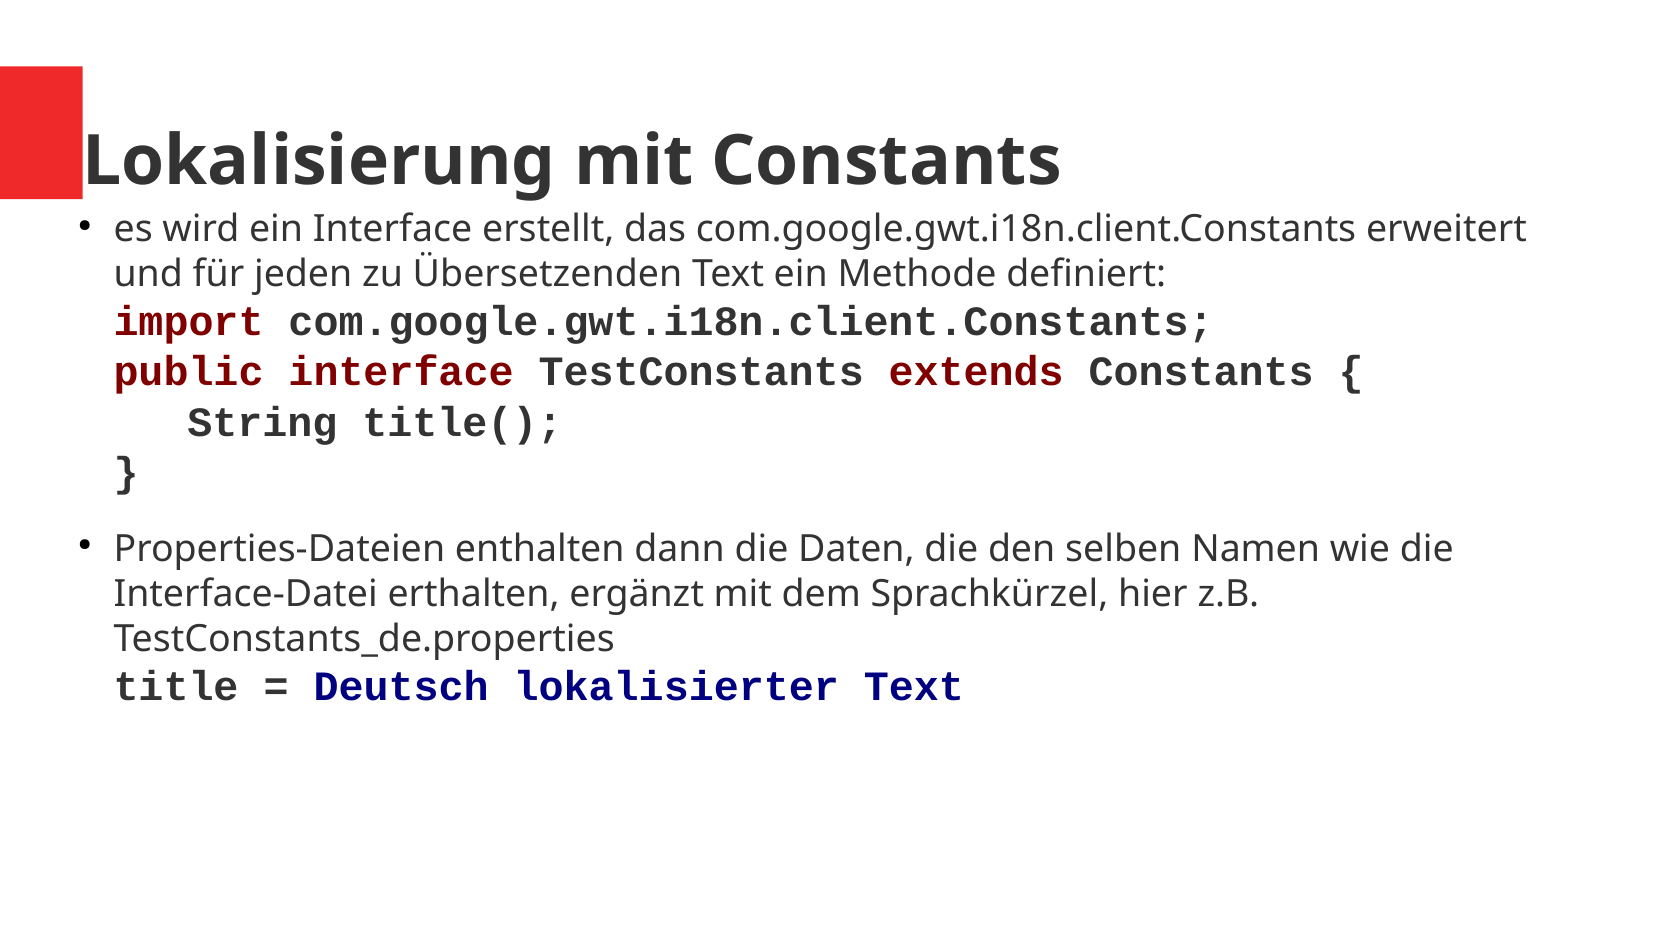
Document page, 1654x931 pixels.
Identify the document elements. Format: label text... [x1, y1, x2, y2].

text_box es wird ein Interface erstellt, das com.google.gwt.i18n.client.Constants erweitert und für jeden zu Übersetzenden Text ein Methode definiert: import com.google.gwt.i18n.client.Constants; public interface TestConstants extends Constants { String title(); } Properties-Dateien enthalten dann die Daten, die den selben Namen wie die Interface-Datei erthalten, ergänzt mit dem Sprachkürzel, hier z.B. TestConstants_de.properties title = Deutsch lokalisierter Text [78, 204, 1589, 792]
title Lokalisierung mit Constants [82, 33, 1571, 196]
